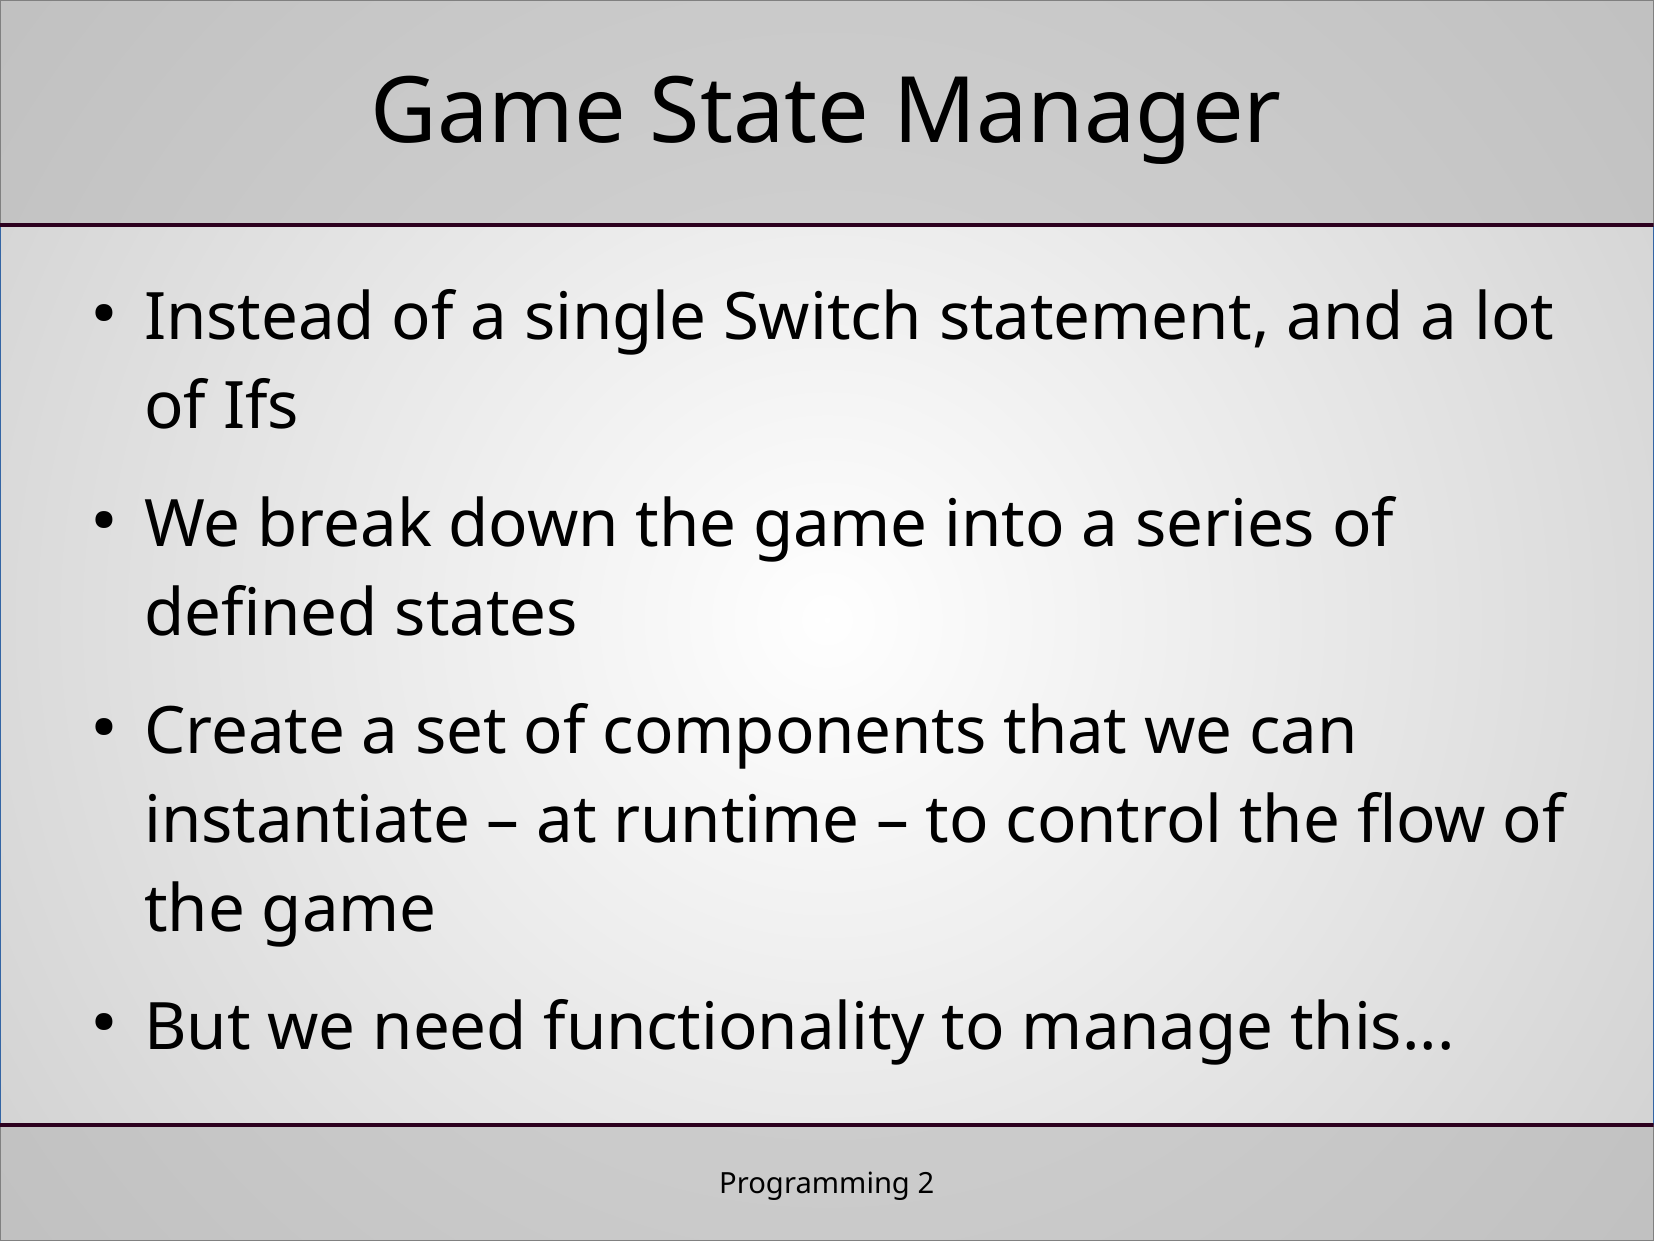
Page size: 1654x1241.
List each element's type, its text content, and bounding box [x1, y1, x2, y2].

list Instead of a single Switch statement, and a lot of Ifs We break down the game into a series of defined states Create a set of components that we can instantiate – at runtime – to control the flow of the game But we need functionality to manage this... [75, 270, 1571, 1075]
title Game State Manager [82, 34, 1571, 181]
